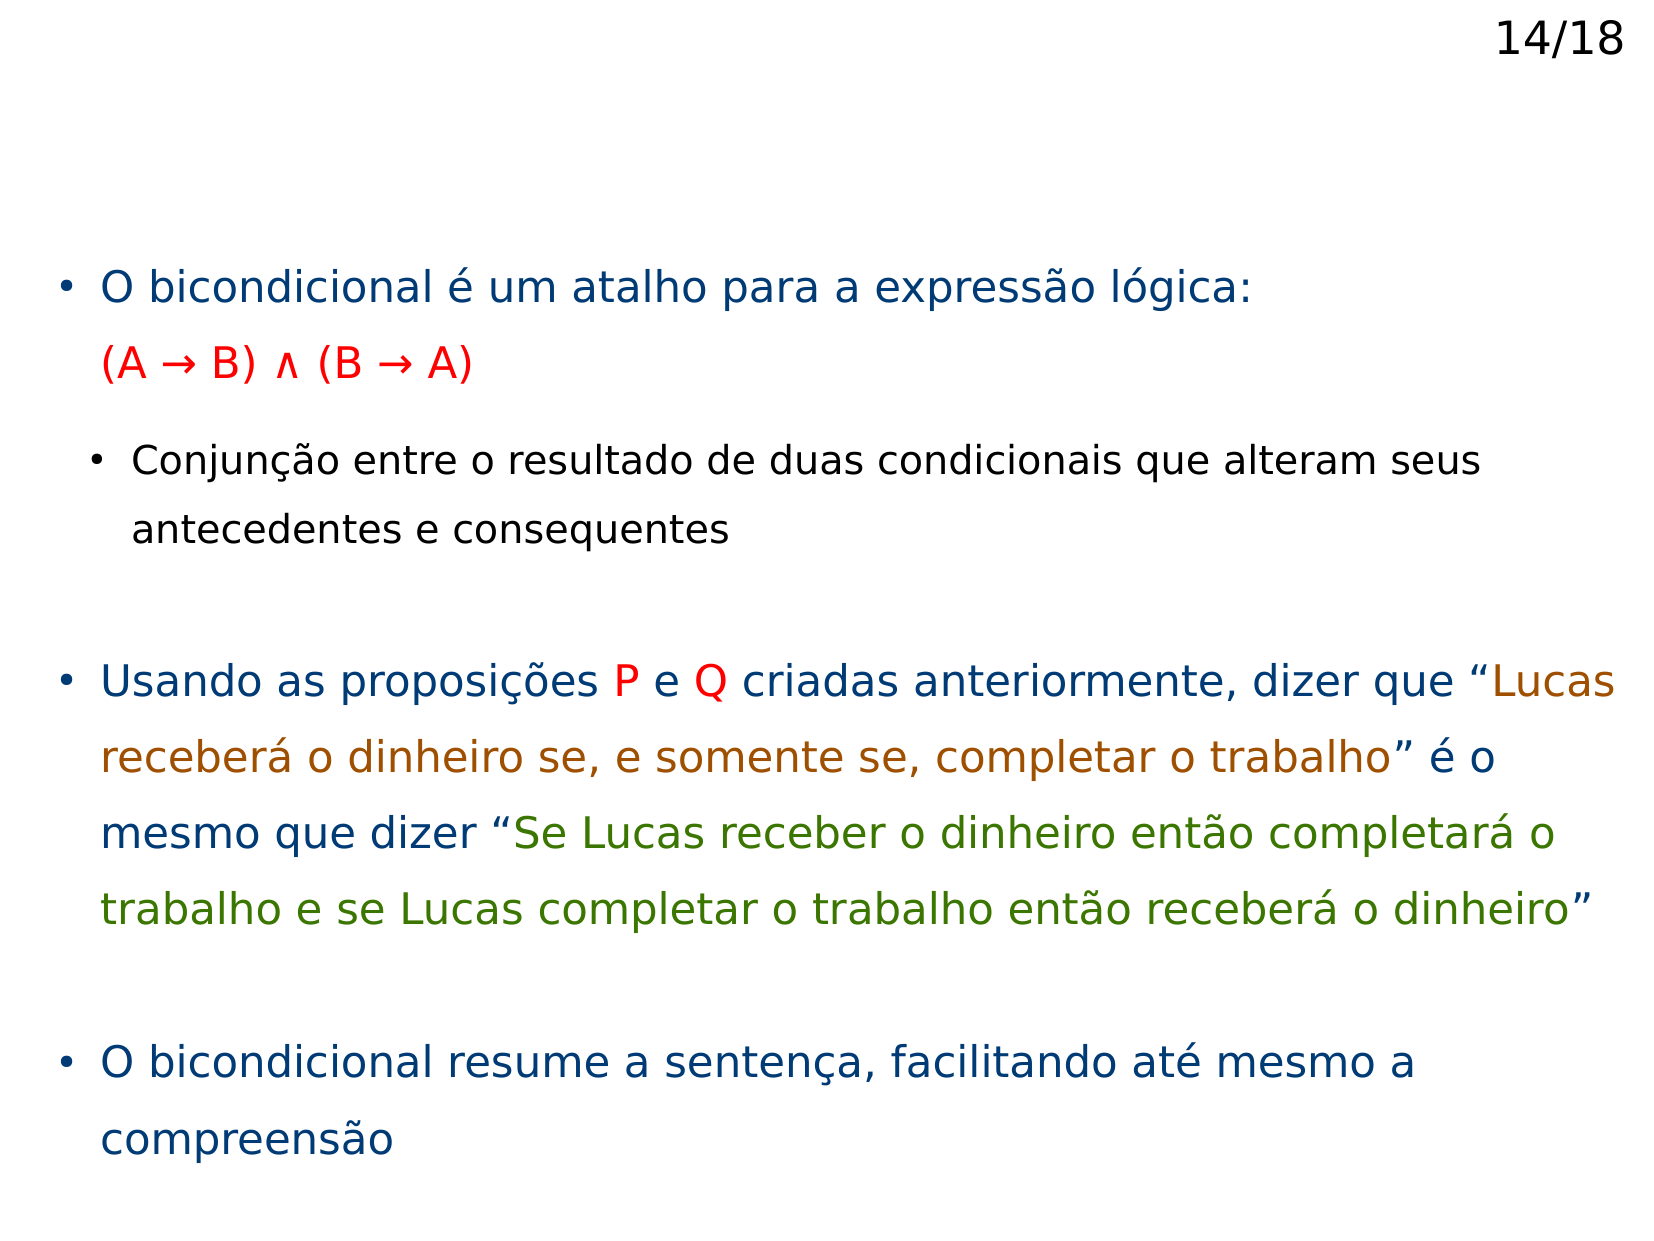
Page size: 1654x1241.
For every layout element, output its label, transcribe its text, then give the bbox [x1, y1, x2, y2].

list O bicondicional é um atalho para a expressão lógica: (A → B) ∧ (B → A) Conjunção entre o resultado de duas condicionais que alteram seus antecedentes e consequentes Usando as proposições P e Q criadas anteriormente, dizer que “Lucas receberá o dinheiro se, e somente se, completar o trabalho” é o mesmo que dizer “Se Lucas receber o dinheiro então completará o trabalho e se Lucas completar o trabalho então receberá o dinheiro” O bicondicional resume a sentença, facilitando até mesmo a compreensão [59, 236, 1625, 1211]
